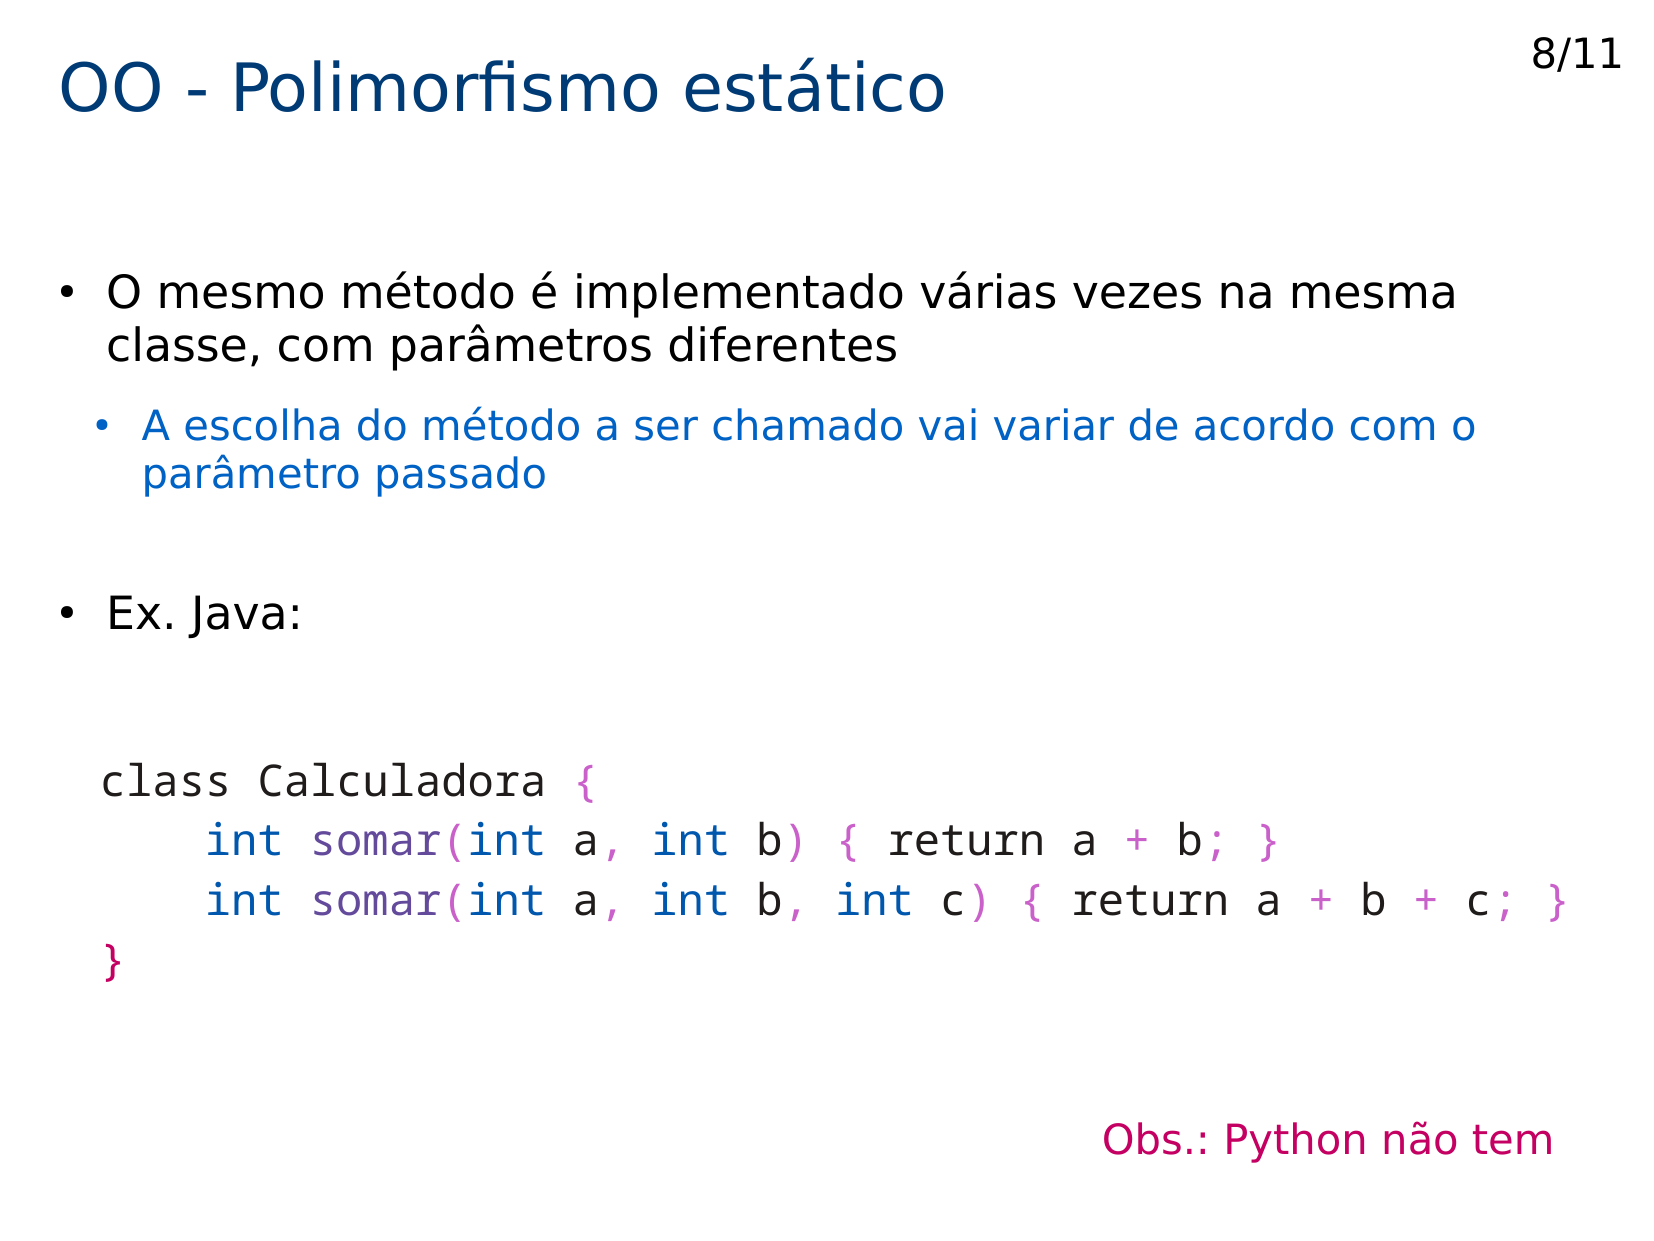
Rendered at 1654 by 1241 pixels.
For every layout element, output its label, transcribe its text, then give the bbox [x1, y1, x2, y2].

text_box class Calculadora { int somar(int a, int b) { return a + b; } int somar(int a, int b, int c) { return a + b + c; } } [85, 742, 1591, 1023]
text_box Obs.: Python não tem [933, 1107, 1570, 1190]
list O mesmo método é implementado várias vezes na mesma classe, com parâmetros diferentes A escolha do método a ser chamado vai variar de acordo com o parâmetro passado Ex. Java: [59, 265, 1625, 1211]
title OO - Polimorfismo estático [59, 29, 1506, 148]
